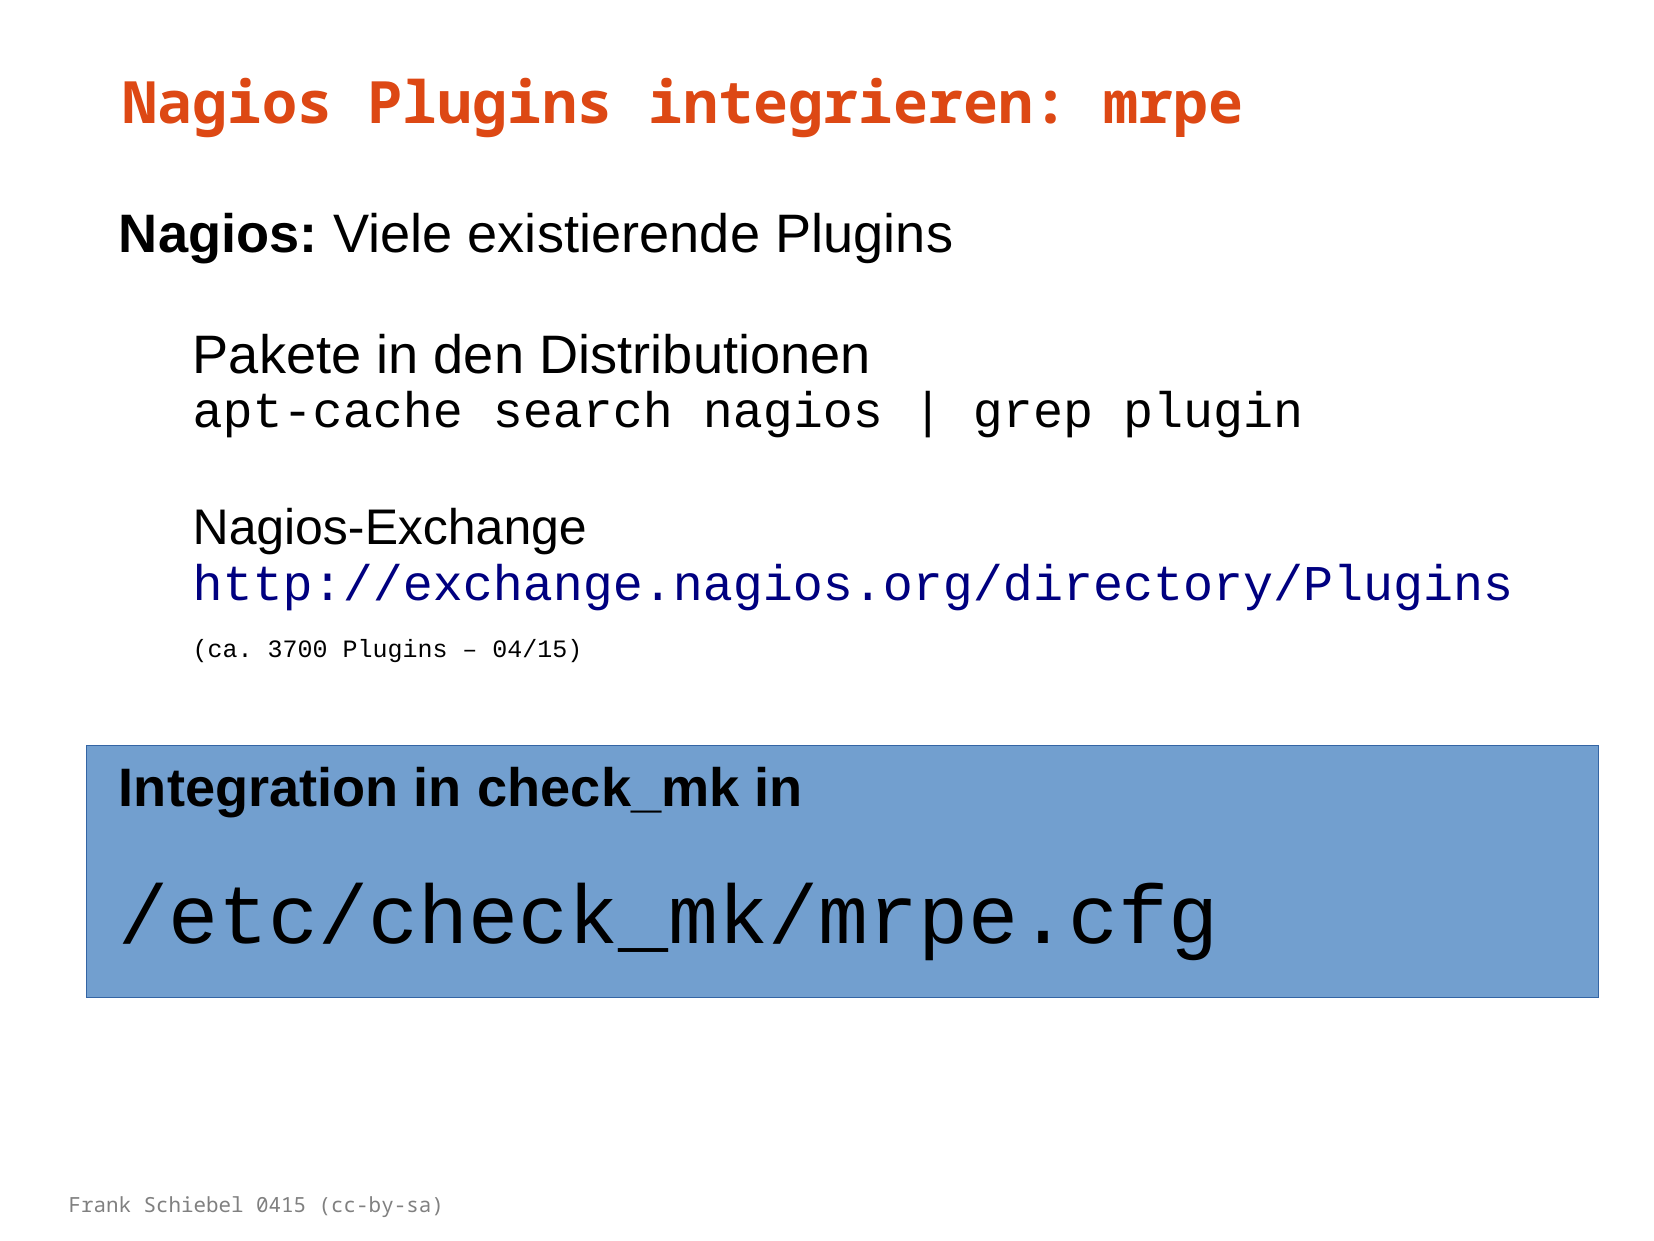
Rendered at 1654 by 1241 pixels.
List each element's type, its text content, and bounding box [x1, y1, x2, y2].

text_box Nagios Plugins integrieren: mrpe [108, 54, 1479, 129]
text_box Nagios: Viele existierende Plugins Pakete in den Distributionen apt-cache search nagios | grep plugin Nagios-Exchange http://exchange.nagios.org/directory/Plugins (ca. 3700 Plugins – 04/15) Integration in check_mk in /etc/check_mk/mrpe.cfg [104, 196, 1528, 1095]
text_box [1528, 745, 1599, 998]
text_box [86, 745, 104, 998]
